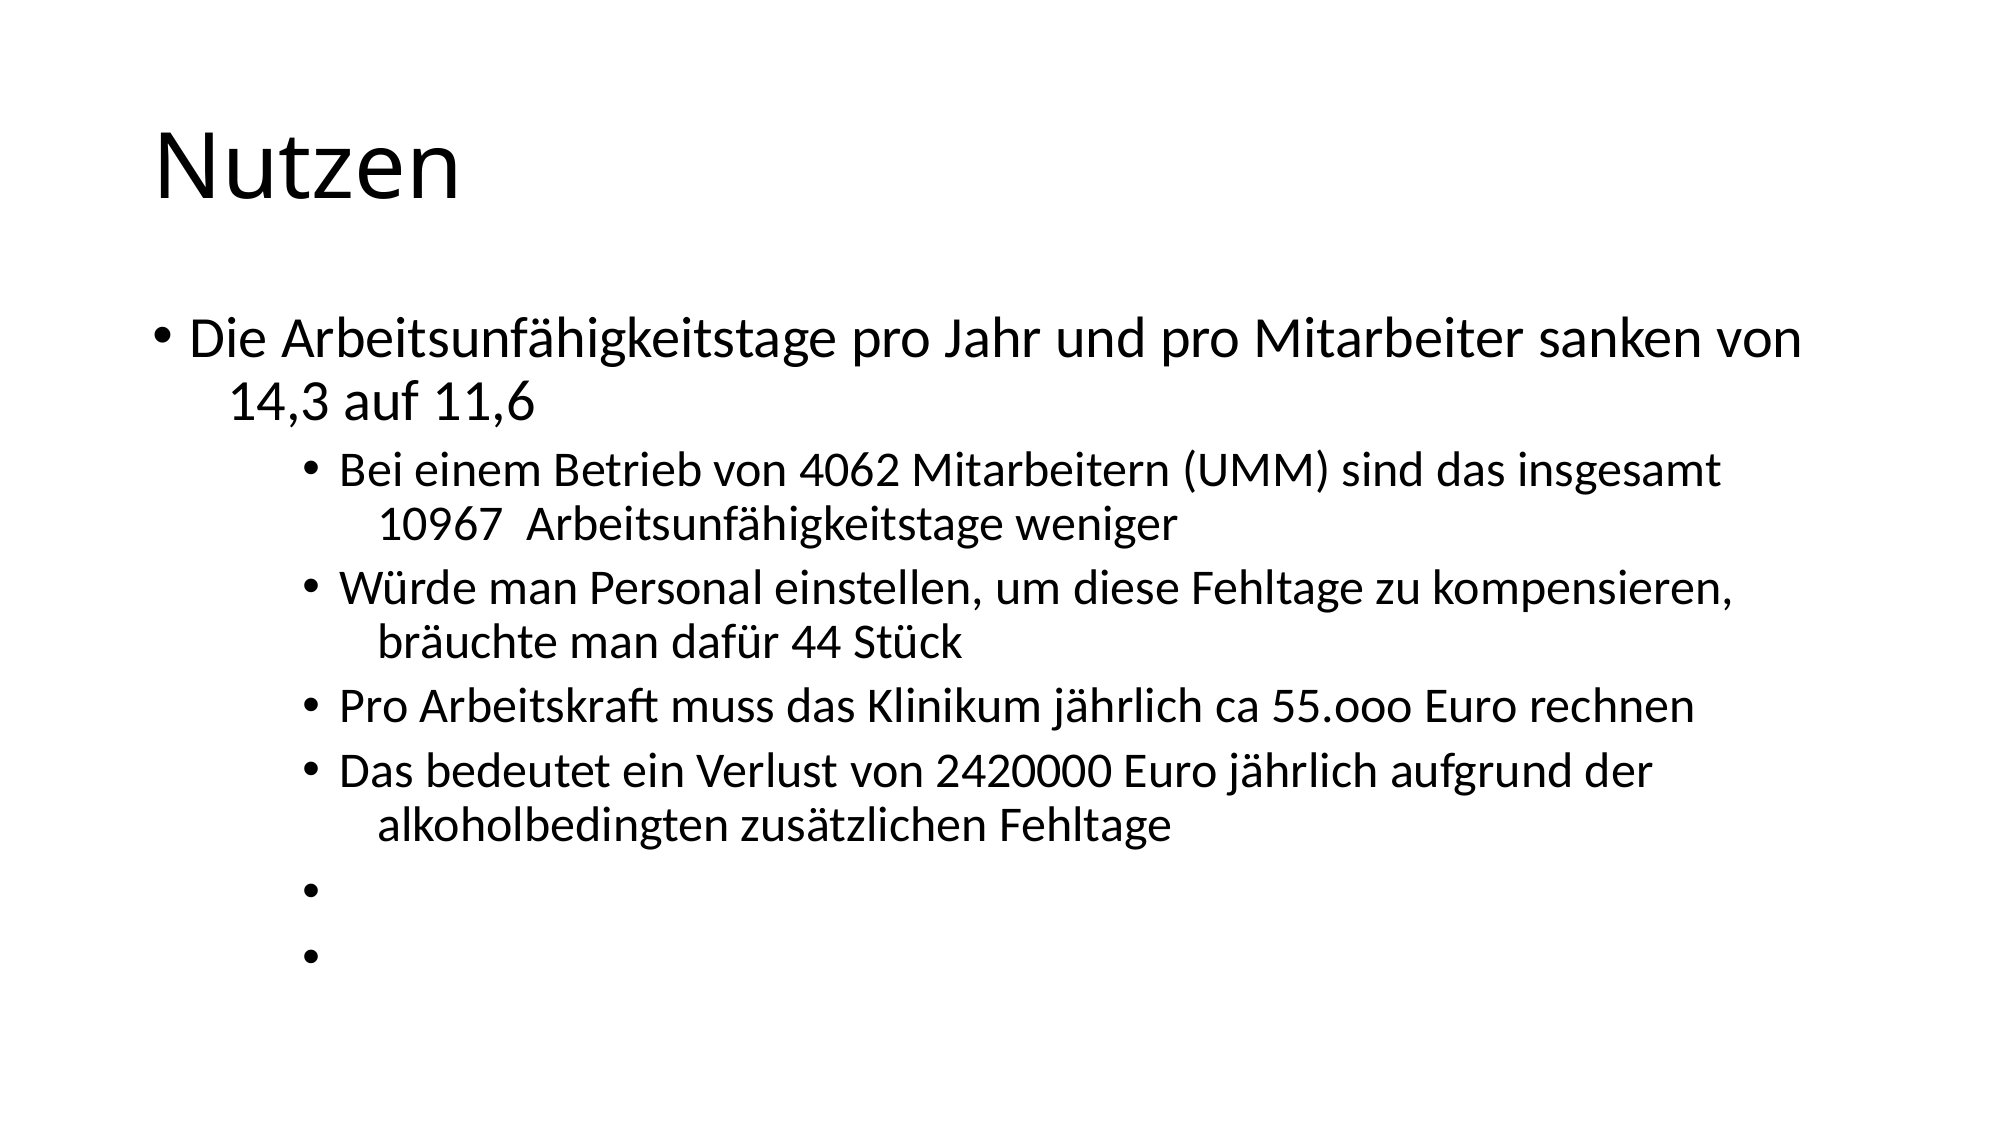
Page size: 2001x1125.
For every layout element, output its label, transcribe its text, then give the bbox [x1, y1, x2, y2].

list Die Arbeitsunfähigkeitstage pro Jahr und pro Mitarbeiter sanken von 14,3 auf 11,6 Bei einem Betrieb von 4062 Mitarbeitern (UMM) sind das insgesamt 10967 Arbeitsunfähigkeitstage weniger Würde man Personal einstellen, um diese Fehltage zu kompensieren, bräuchte man dafür 44 Stück Pro Arbeitskraft muss das Klinikum jährlich ca 55.ooo Euro rechnen Das bedeutet ein Verlust von 2420000 Euro jährlich aufgrund der alkoholbedingten zusätzlichen Fehltage [137, 299, 1863, 1014]
title Nutzen [137, 59, 1863, 278]
